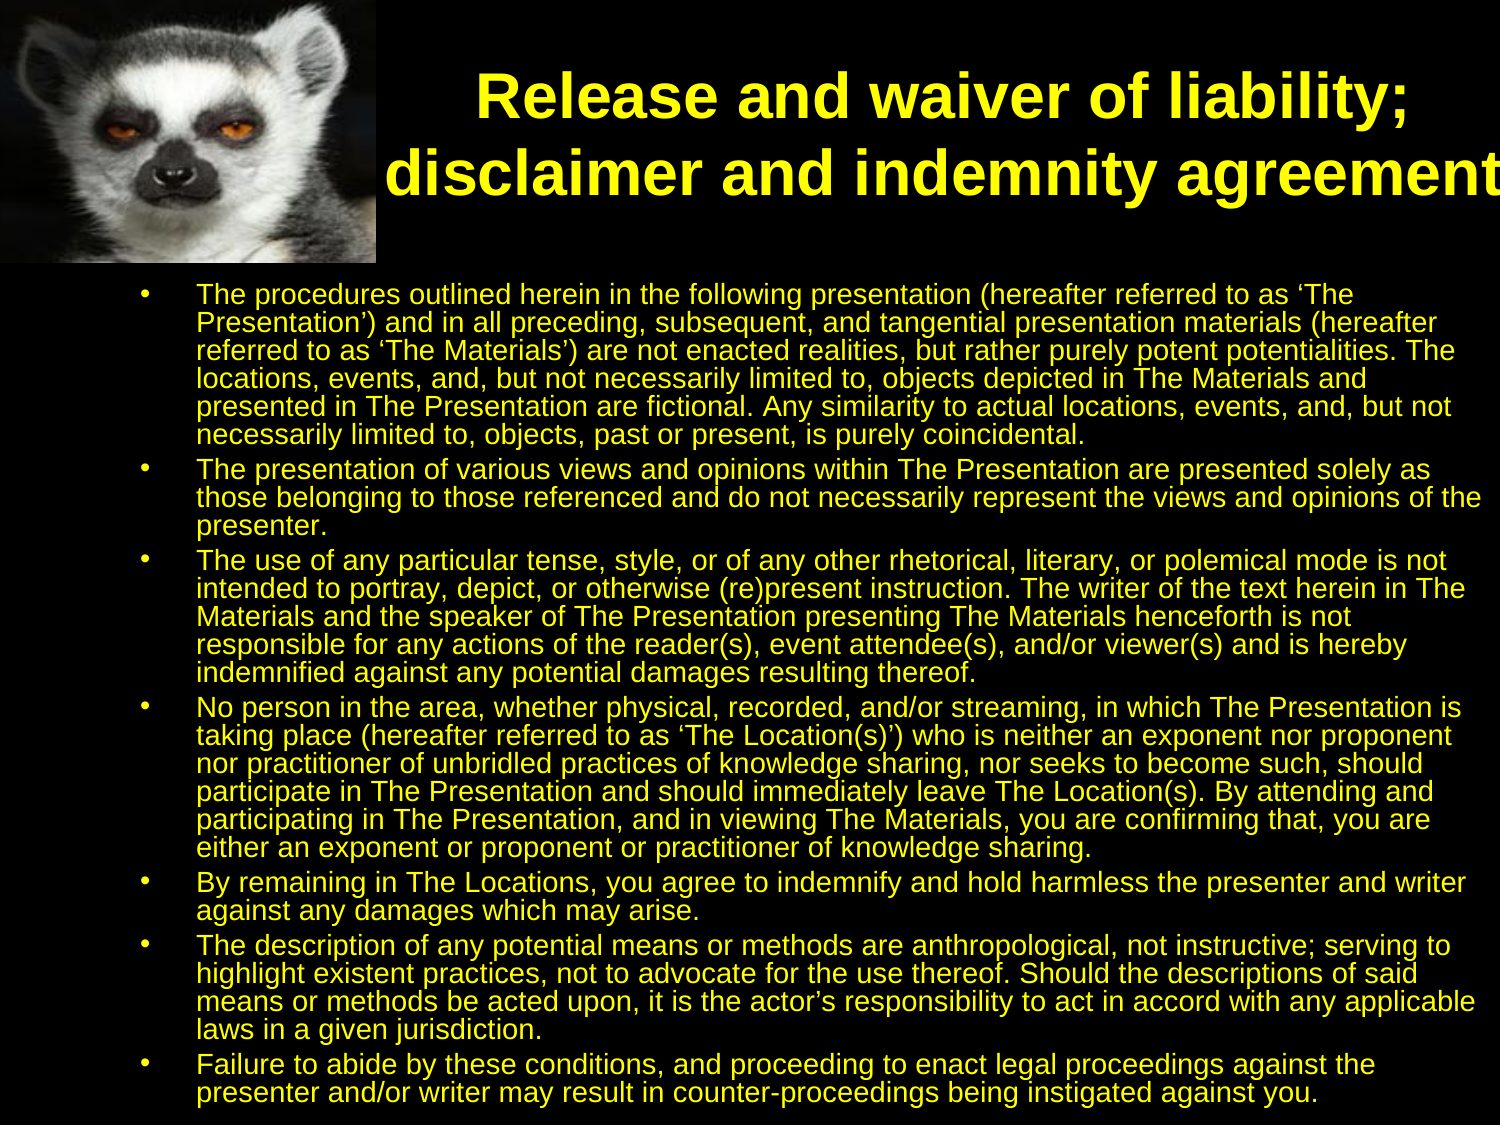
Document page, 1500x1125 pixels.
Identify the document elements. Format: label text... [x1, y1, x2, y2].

list The procedures outlined herein in the following presentation (hereafter referred to as ‘The Presentation’) and in all preceding, subsequent, and tangential presentation materials (hereafter referred to as ‘The Materials’) are not enacted realities, but rather purely potent potentialities. The locations, events, and, but not necessarily limited to, objects depicted in The Materials and presented in The Presentation are fictional. Any similarity to actual locations, events, and, but not necessarily limited to, objects, past or present, is purely coincidental. The presentation of various views and opinions within The Presentation are presented solely as those belonging to those referenced and do not necessarily represent the views and opinions of the presenter. The use of any particular tense, style, or of any other rhetorical, literary, or polemical mode is not intended to portray, depict, or otherwise (re)present instruction. The writer of the text herein in The Materials and the speaker of The Presentation presenting The Materials henceforth is not responsible for any actions of the reader(s), event attendee(s), and/or viewer(s) and is hereby indemnified against any potential damages resulting thereof. No person in the area, whether physical, recorded, and/or streaming, in which The Presentation is taking place (hereafter referred to as ‘The Location(s)’) who is neither an exponent nor proponent nor practitioner of unbridled practices of knowledge sharing, nor seeks to become such, should participate in The Presentation and should immediately leave The Location(s). By attending and participating in The Presentation, and in viewing The Materials, you are confirming that, you are either an exponent or proponent or practitioner of knowledge sharing. By remaining in The Locations, you agree to indemnify and hold harmless the presenter and writer against any damages which may arise. The description of any potential means or methods are anthropological, not instructive; serving to highlight existent practices, not to advocate for the use thereof. Should the descriptions of said means or methods be acted upon, it is the actor’s responsibility to act in accord with any applicable laws in a given jurisdiction. Failure to abide by these conditions, and proceeding to enact legal proceedings against the presenter and/or writer may result in counter-proceedings being instigated against you. [124, 274, 1500, 1125]
picture [0, 0, 376, 263]
title Release and waiver of liability; disclaimer and indemnity agreement [376, 37, 1500, 225]
